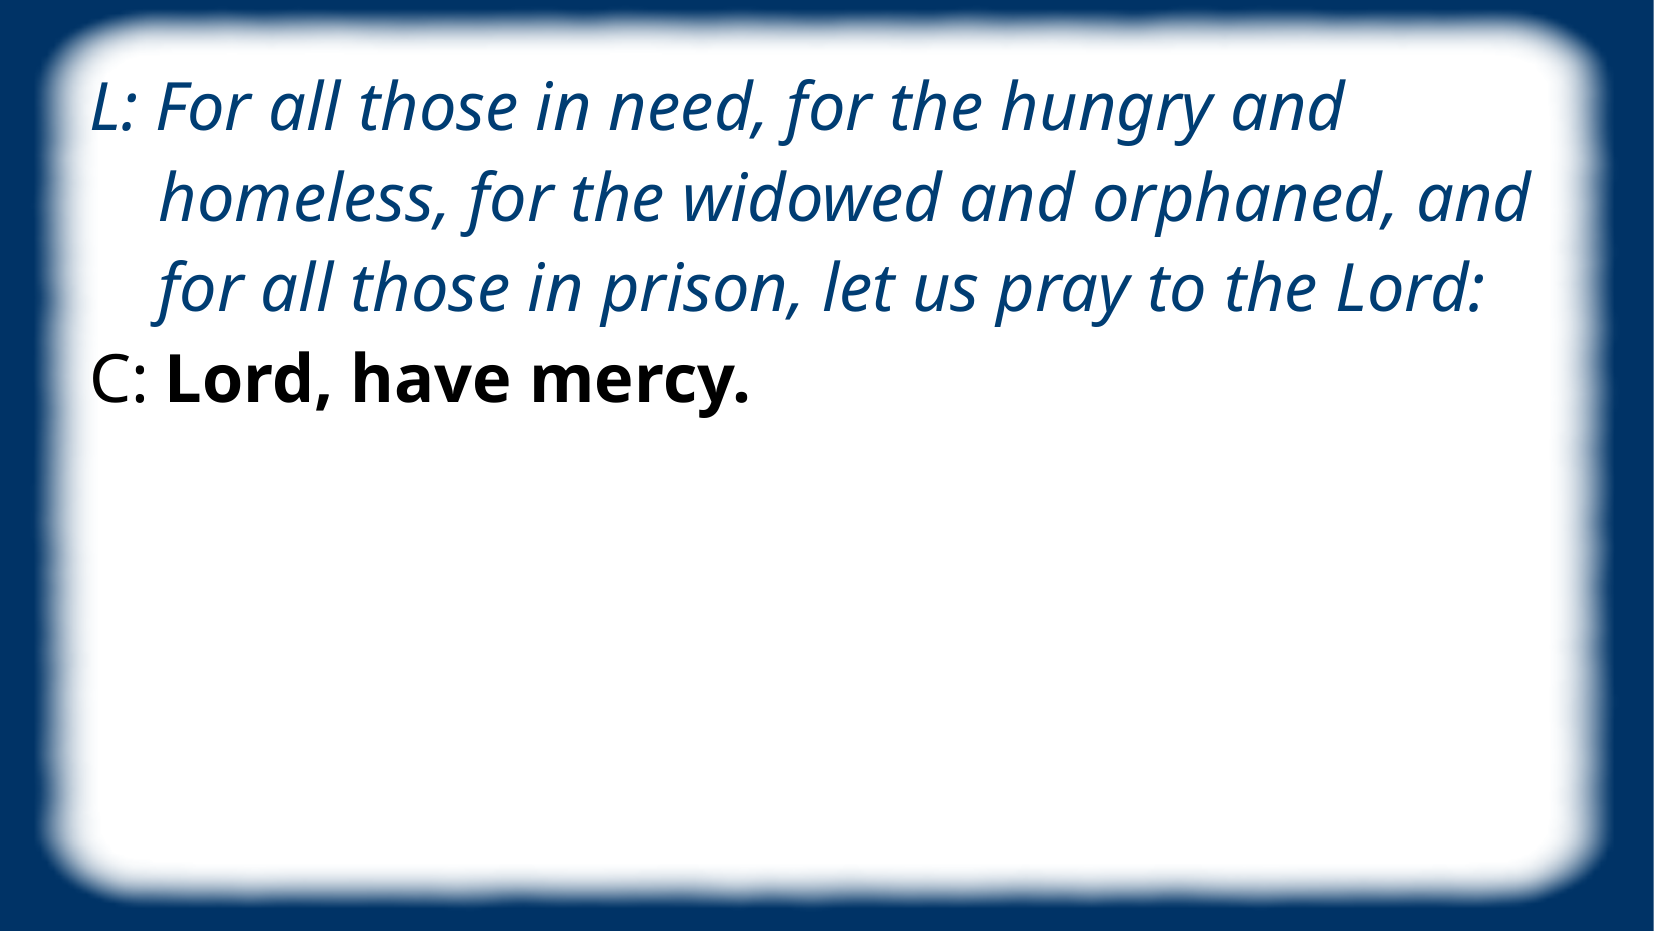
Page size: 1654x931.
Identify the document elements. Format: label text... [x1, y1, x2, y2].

picture [0, 0, 1654, 931]
text_box L: For all those in need, for the hungry and homeless, for the widowed and orphaned, and for all those in prison, let us pray to the Lord: C: Lord, have mercy. [74, 51, 1575, 422]
